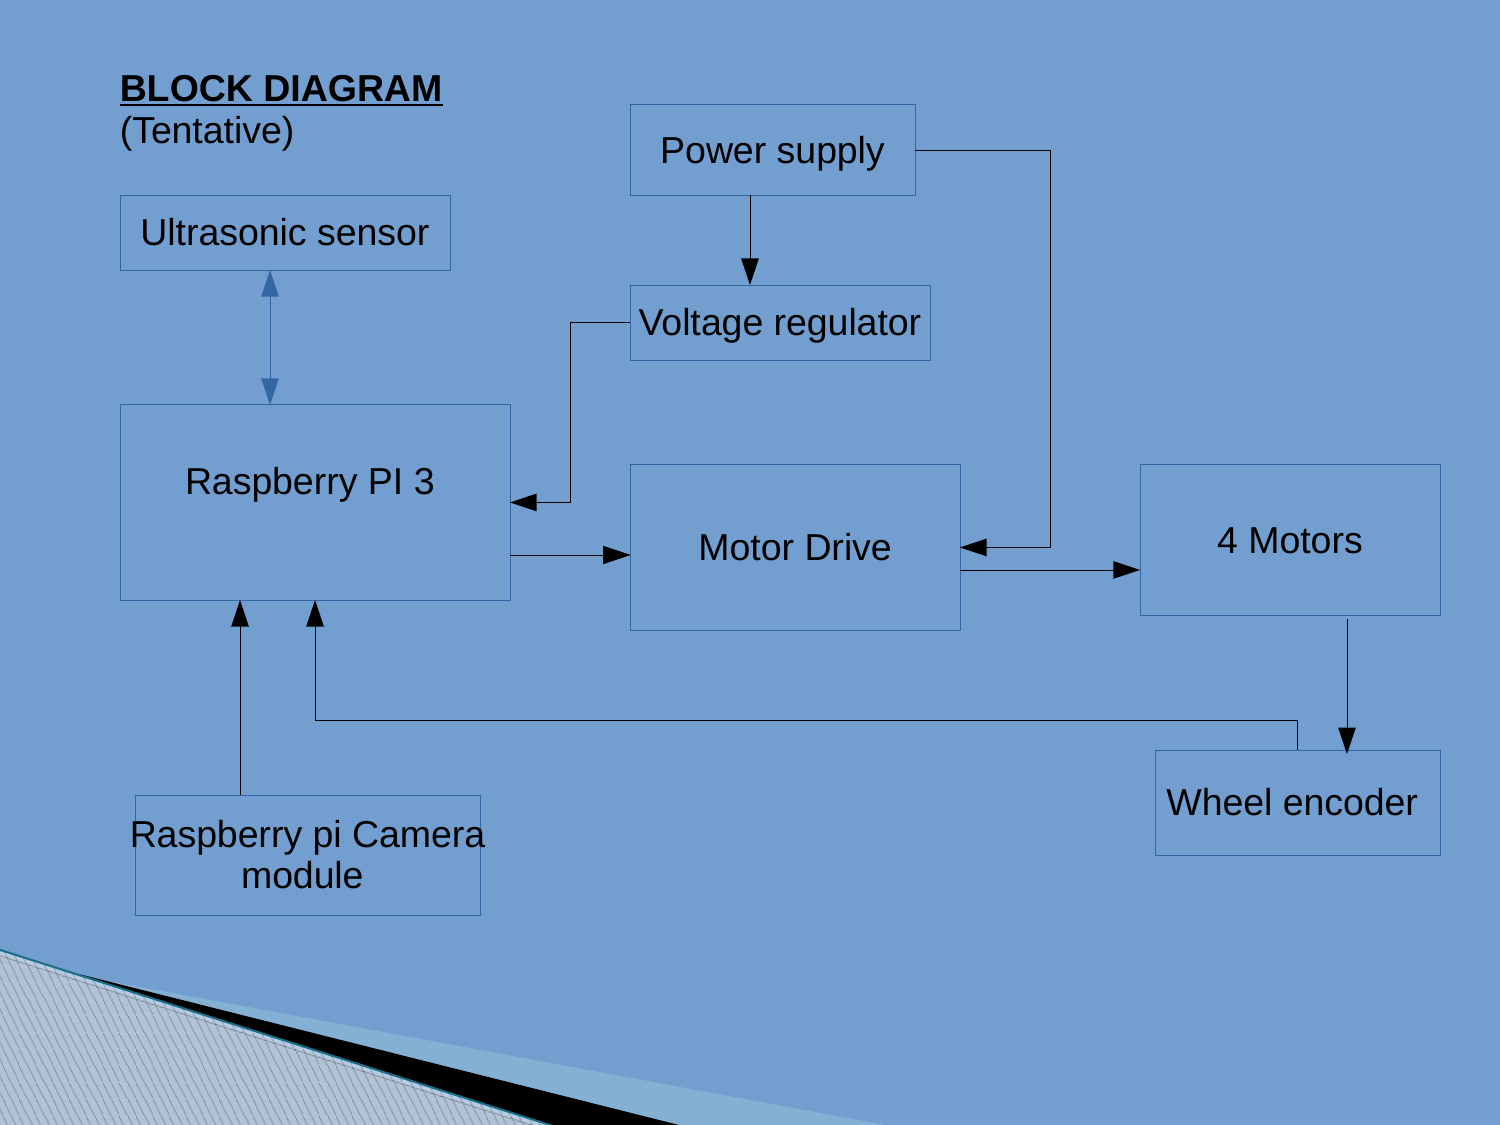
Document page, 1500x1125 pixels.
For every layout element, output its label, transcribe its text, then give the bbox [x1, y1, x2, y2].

text_box Power supply [630, 104, 916, 196]
text_box Voltage regulator [630, 285, 931, 361]
text_box Raspberry pi Camera module [135, 795, 481, 916]
text_box Raspberry PI 3 [120, 404, 511, 601]
text_box Ultrasonic sensor [120, 195, 451, 271]
text_box BLOCK DIAGRAM (Tentative) [105, 60, 481, 159]
text_box Motor Drive [630, 464, 961, 631]
text_box Wheel encoder [1155, 750, 1441, 856]
text_box 4 Motors [1140, 464, 1441, 616]
